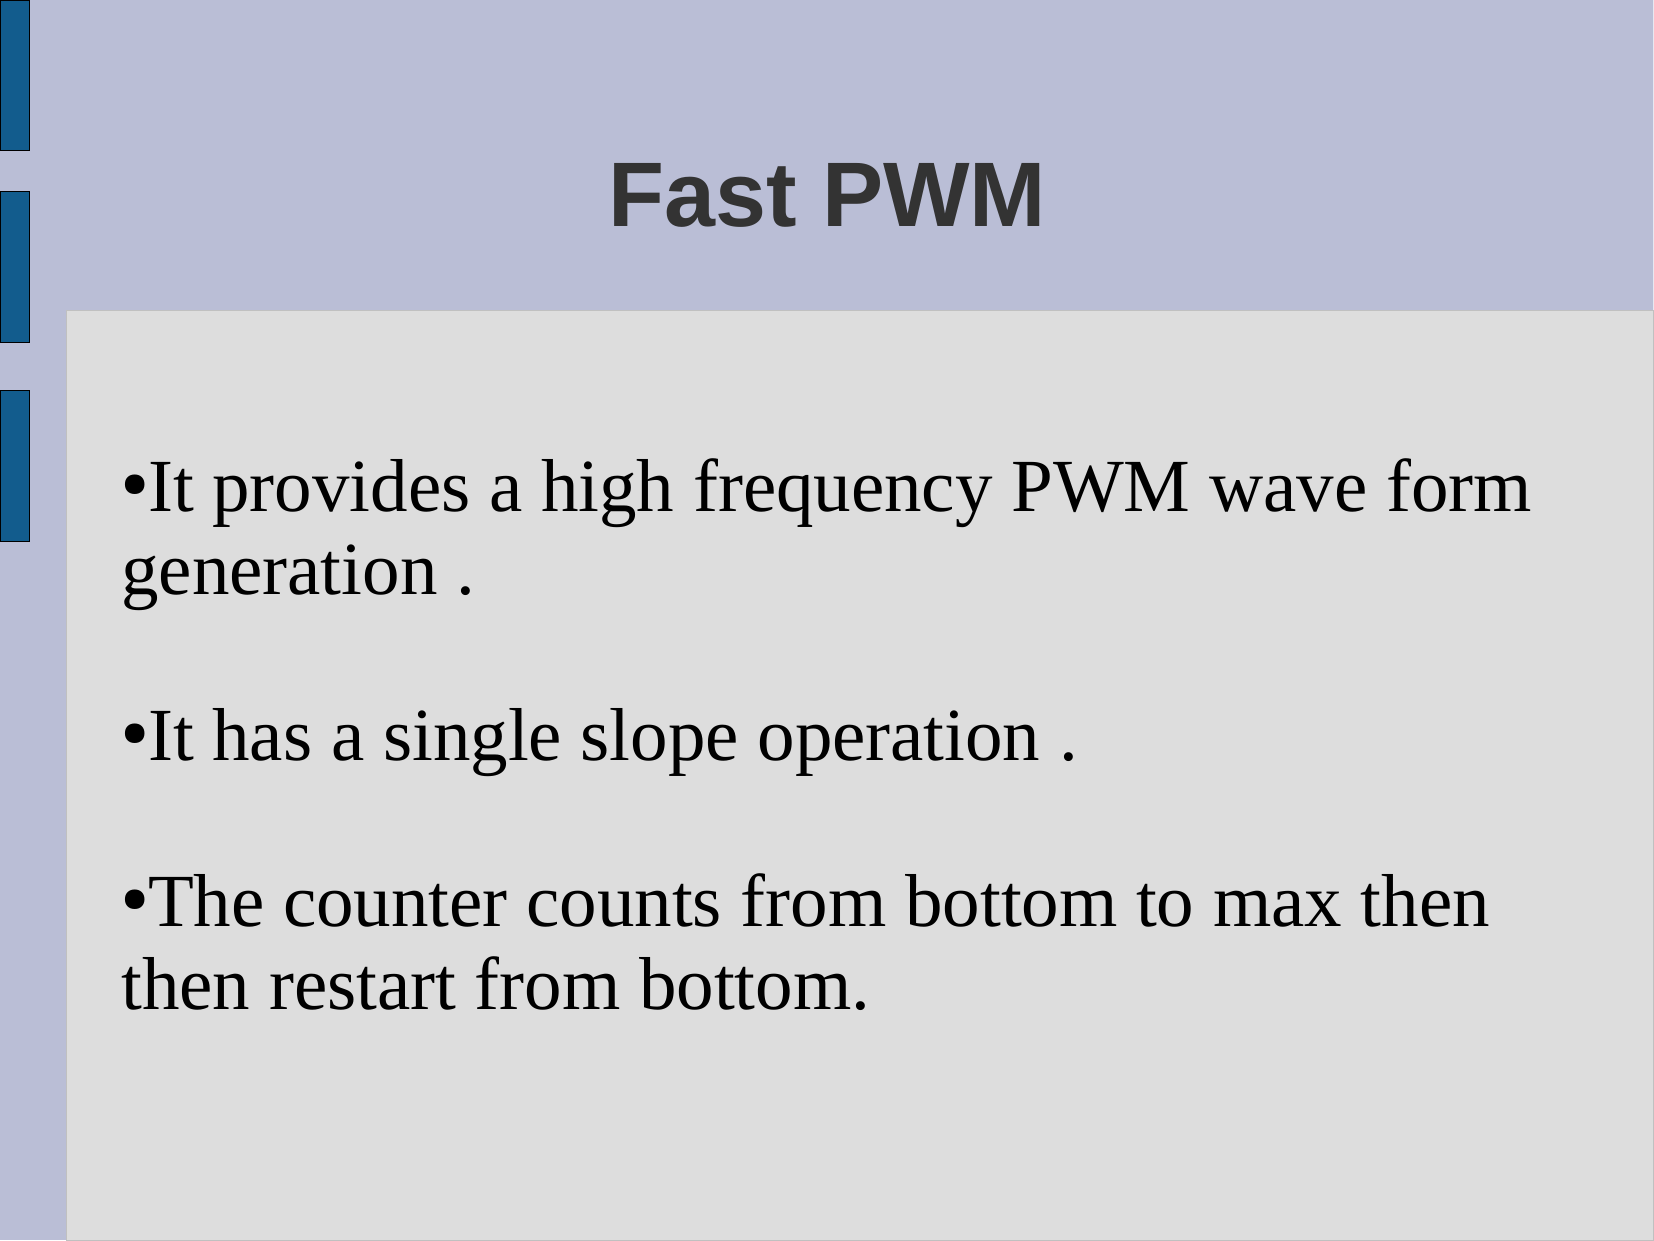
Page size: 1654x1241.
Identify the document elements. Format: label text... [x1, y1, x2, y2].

subtitle It provides a high frequency PWM wave form generation . It has a single slope operation . The counter counts from bottom to max then then restart from bottom. [121, 344, 1534, 1127]
title Fast PWM [121, 91, 1534, 299]
